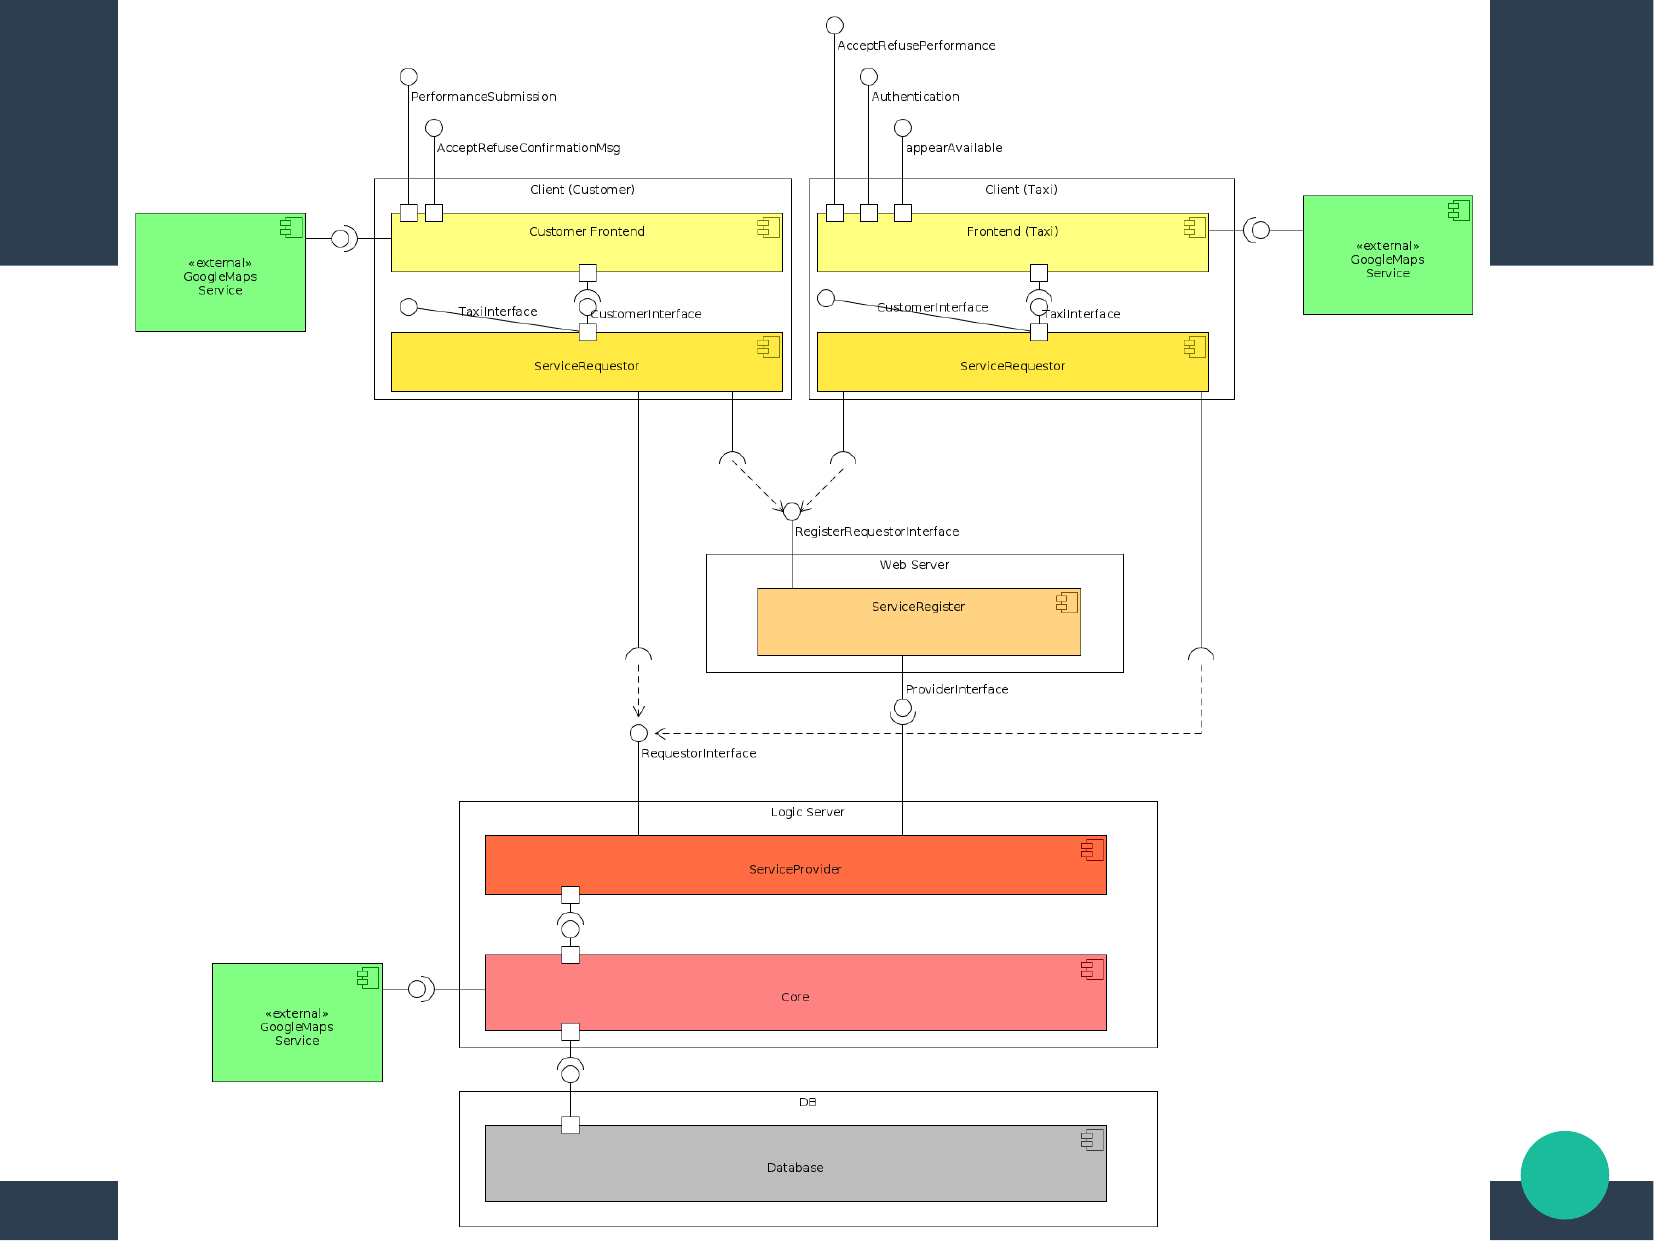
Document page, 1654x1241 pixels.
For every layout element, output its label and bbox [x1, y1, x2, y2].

picture [118, 0, 1490, 1241]
